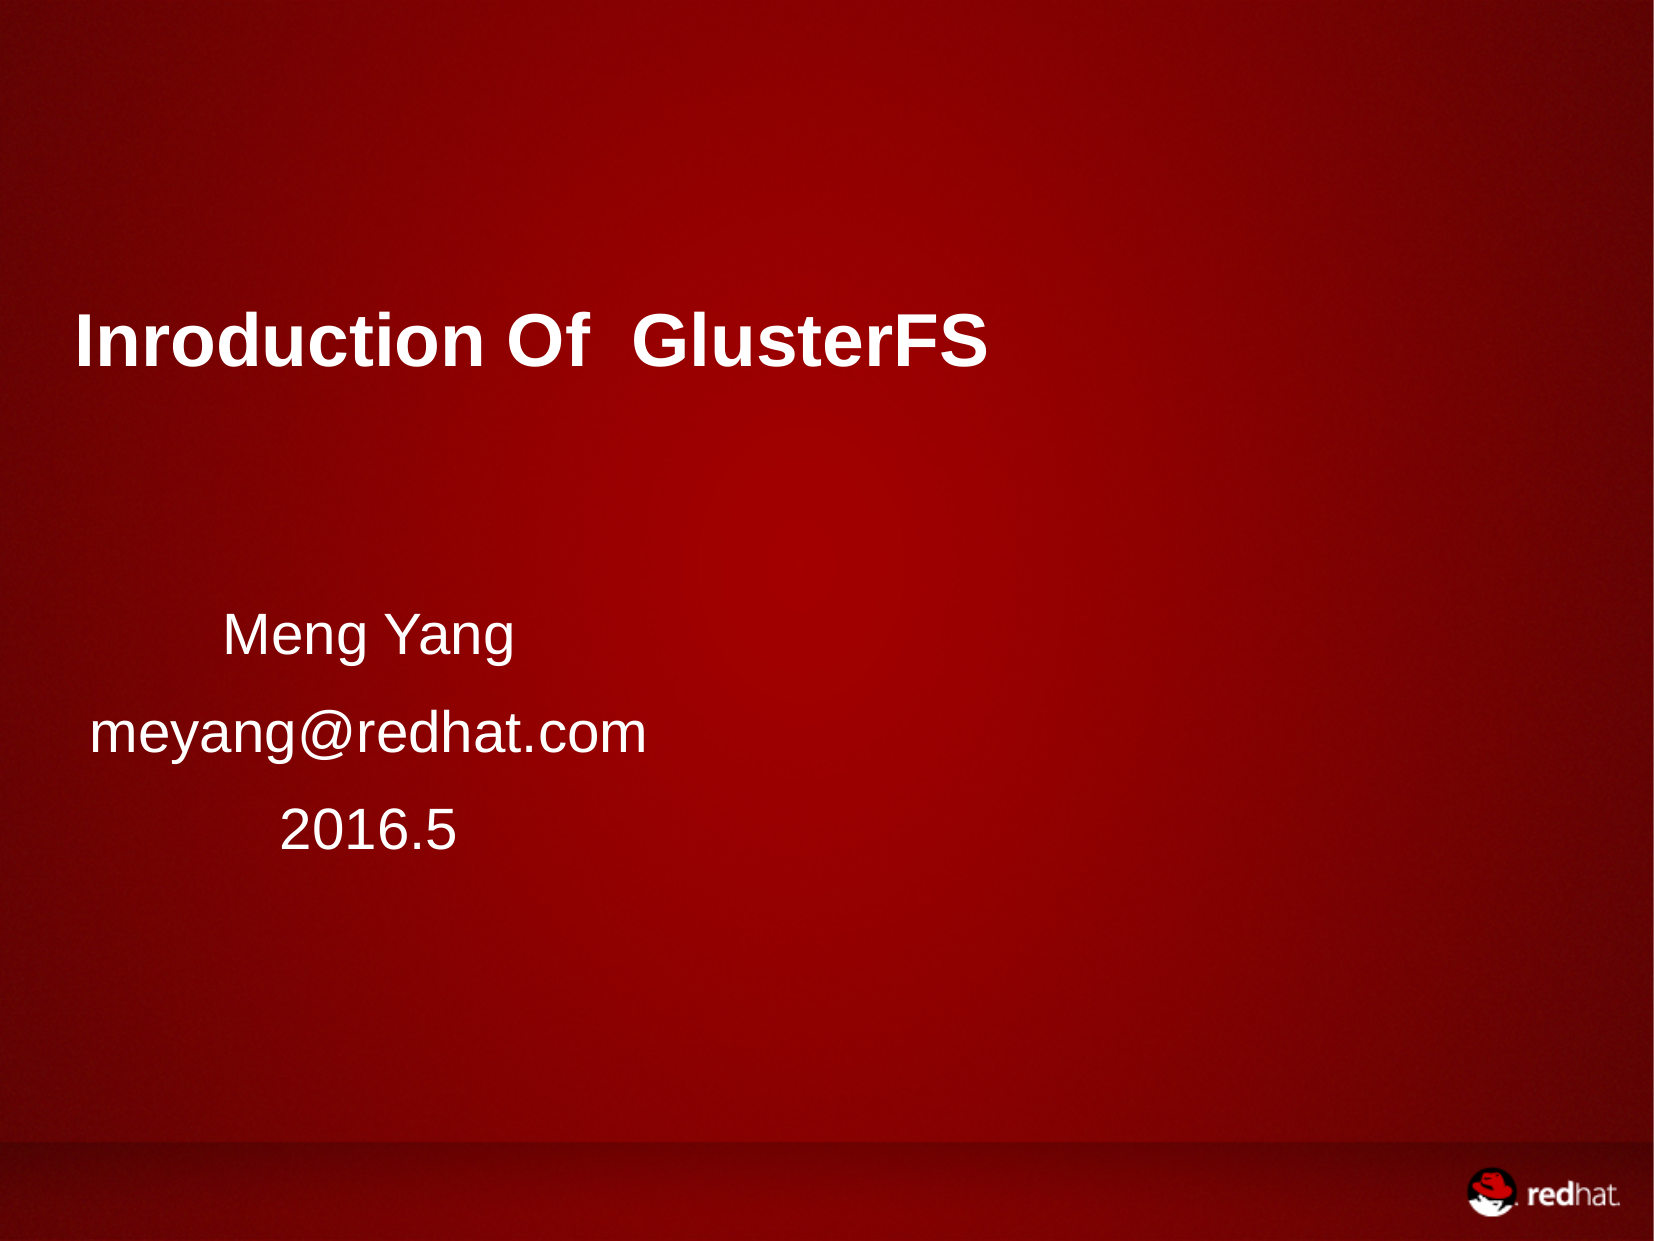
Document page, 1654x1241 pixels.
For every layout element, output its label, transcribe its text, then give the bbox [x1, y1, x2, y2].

text_box Inroduction Of GlusterFS [60, 249, 1531, 601]
picture [0, 0, 1654, 1241]
text_box Meng Yang meyang@redhat.com 2016.5 [75, 562, 733, 847]
